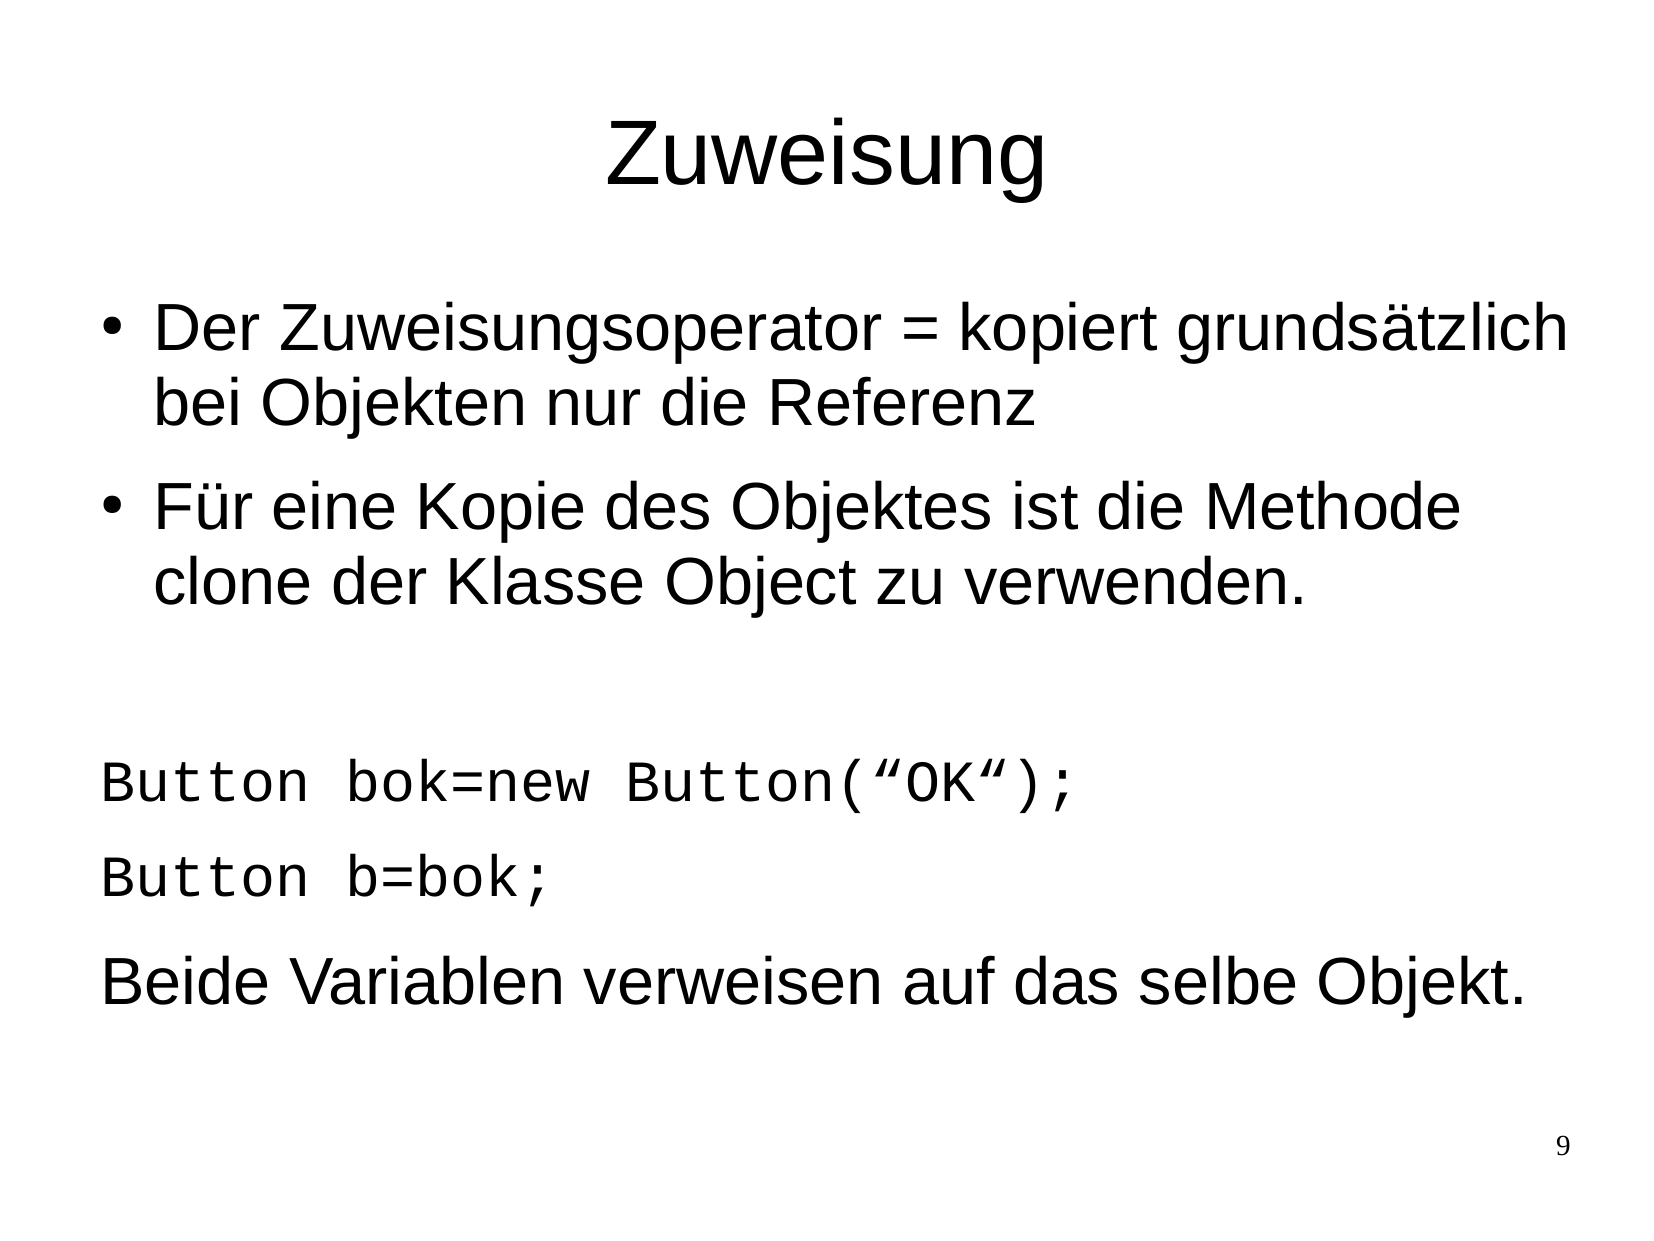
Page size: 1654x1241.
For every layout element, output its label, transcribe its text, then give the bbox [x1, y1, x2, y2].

title Zuweisung [82, 56, 1571, 250]
list Der Zuweisungsoperator = kopiert grundsätzlich bei Objekten nur die Referenz Für eine Kopie des Objektes ist die Methode clone der Klasse Object zu verwenden. Button bok=new Button(“OK“); Button b=bok; Beide Variablen verweisen auf das selbe Objekt. [82, 290, 1571, 1094]
